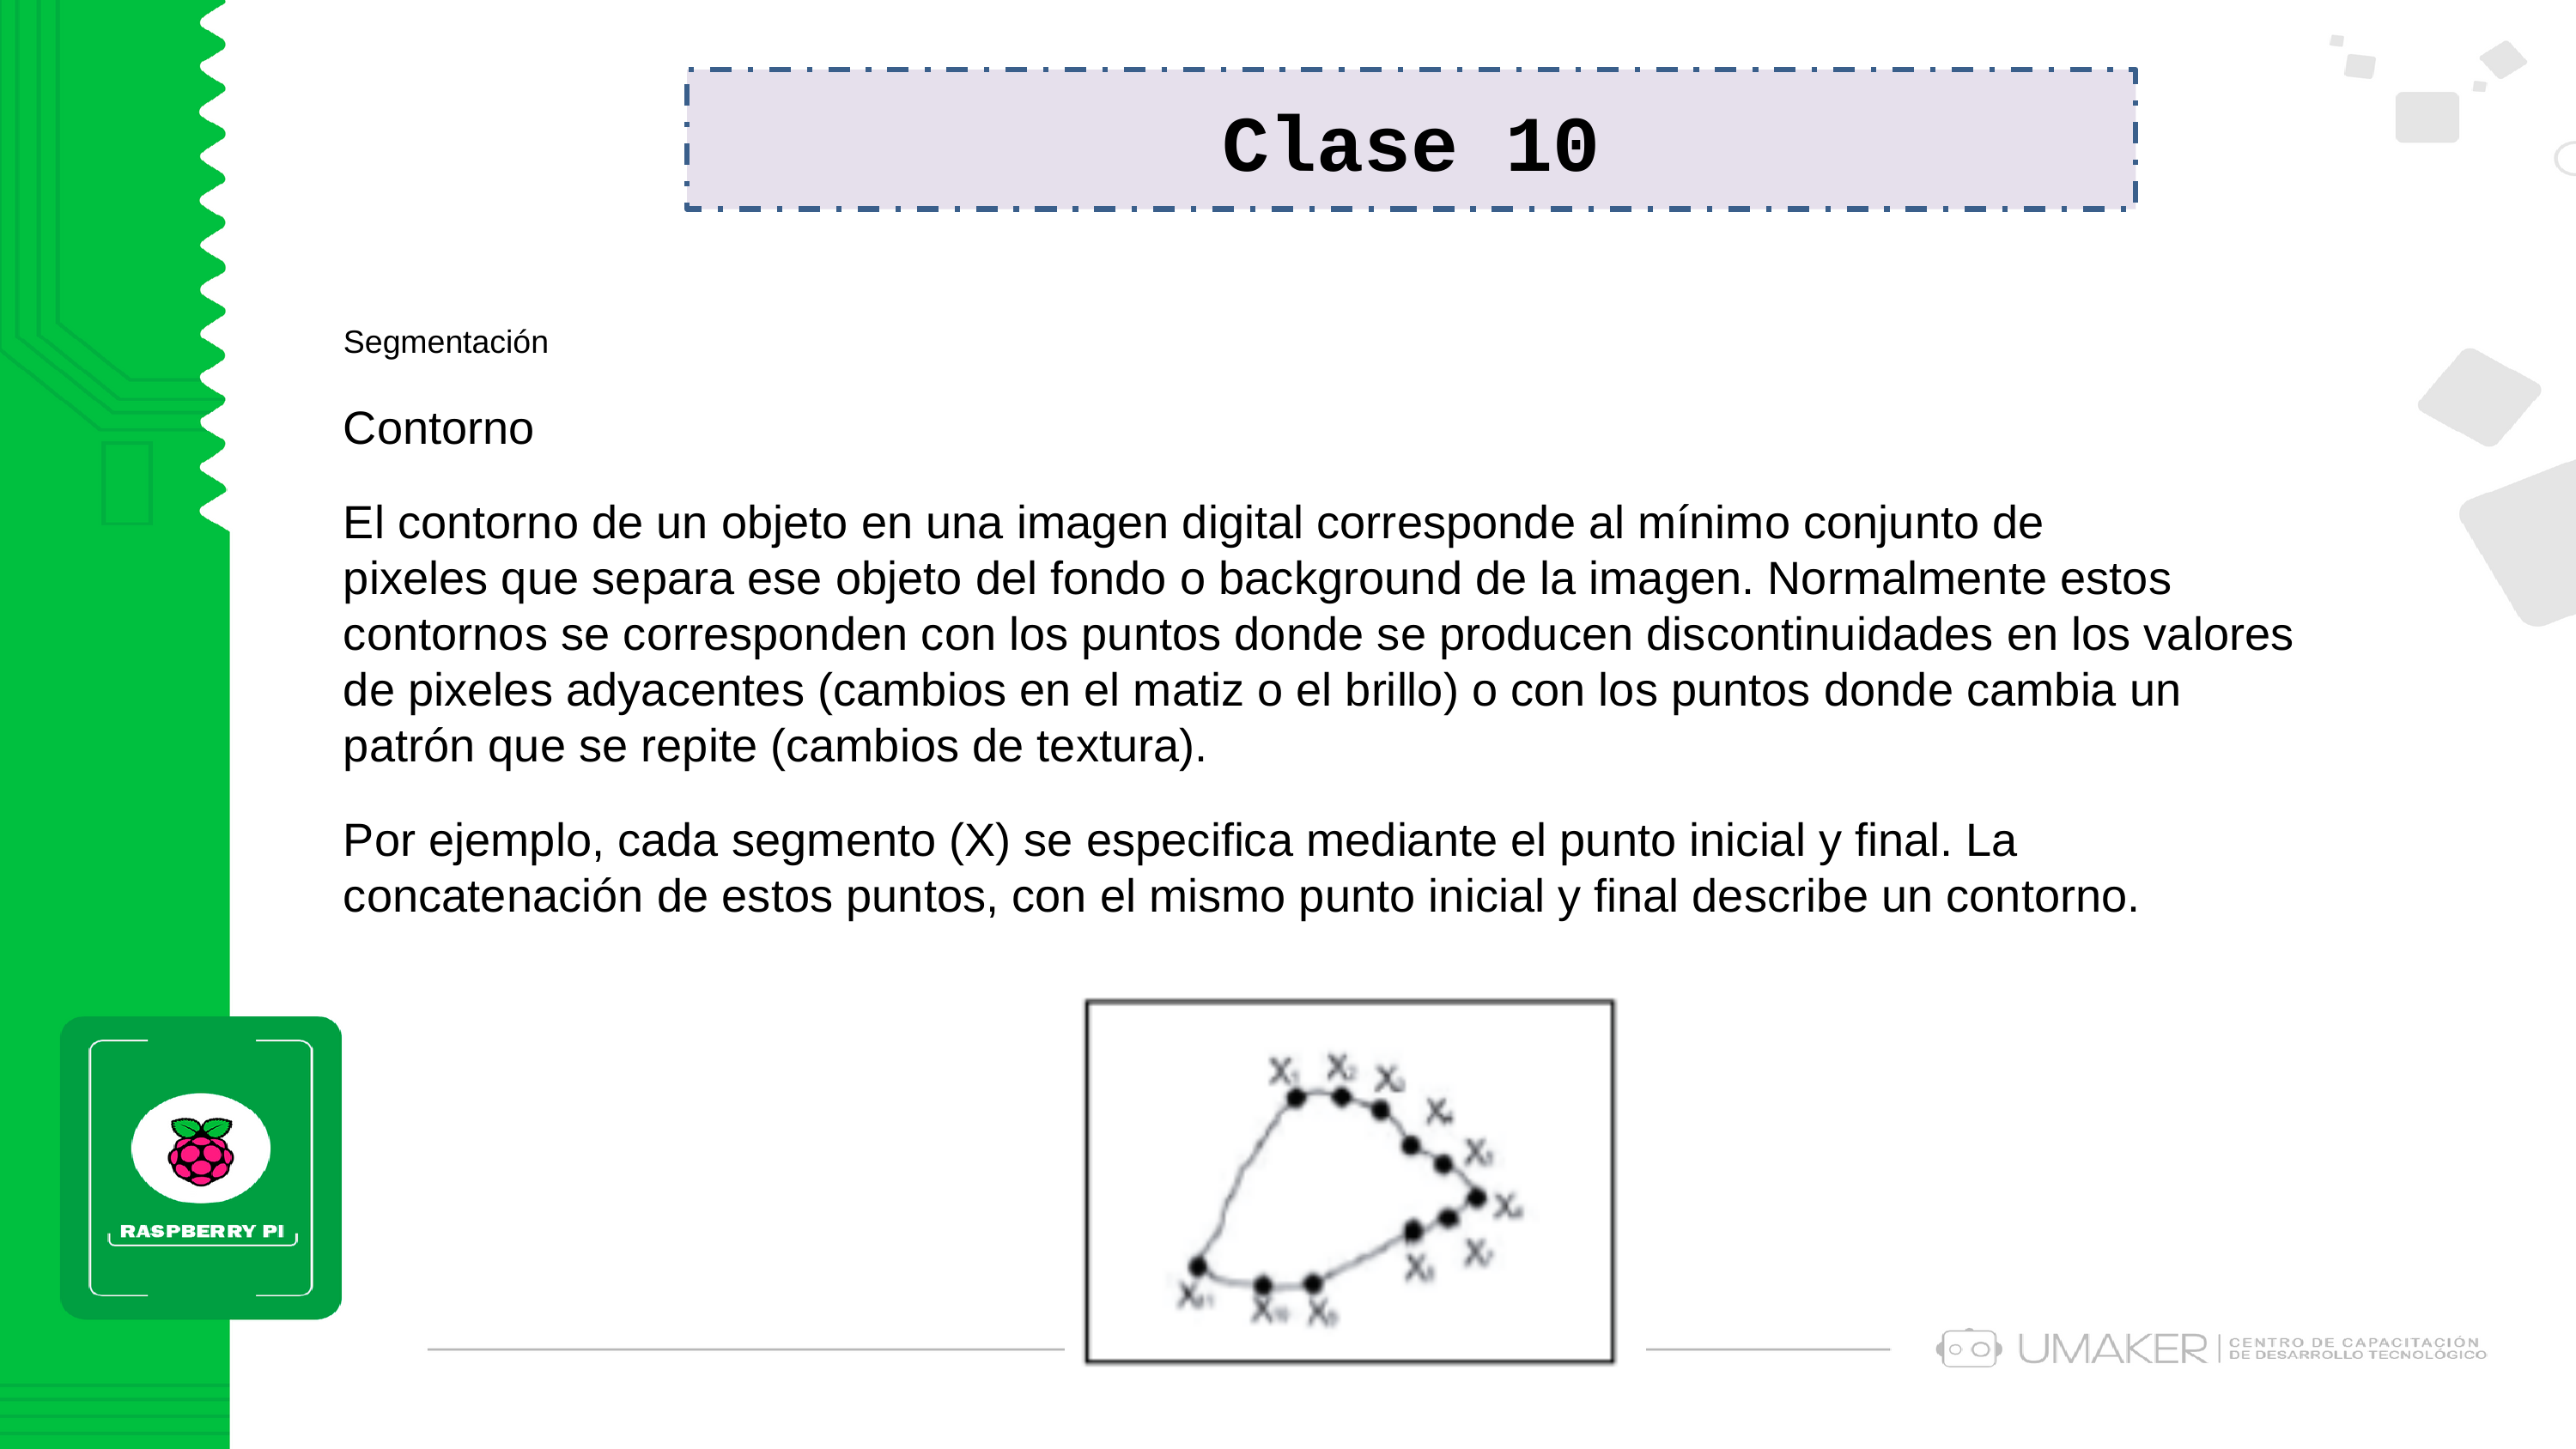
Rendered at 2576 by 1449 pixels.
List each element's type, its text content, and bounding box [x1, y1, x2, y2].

text_box Segmentación Contorno El contorno de un objeto en una imagen digital corresponde al mínimo conjunto de pixeles que separa ese objeto del fondo o background de la imagen. Normalmente estos contornos se corresponden con los puntos donde se producen discontinuidades en los valores de pixeles adyacentes (cambios en el matiz o el brillo) o con los puntos donde cambia un patrón que se repite (cambios de textura). Por ejemplo, cada segmento (X) se especifica mediante el punto inicial y final. La concatenación de estos puntos, con el mismo punto inicial y final describe un contorno. [331, 314, 2465, 1207]
text_box Clase 10 [687, 70, 2136, 209]
picture [0, 0, 2576, 1449]
